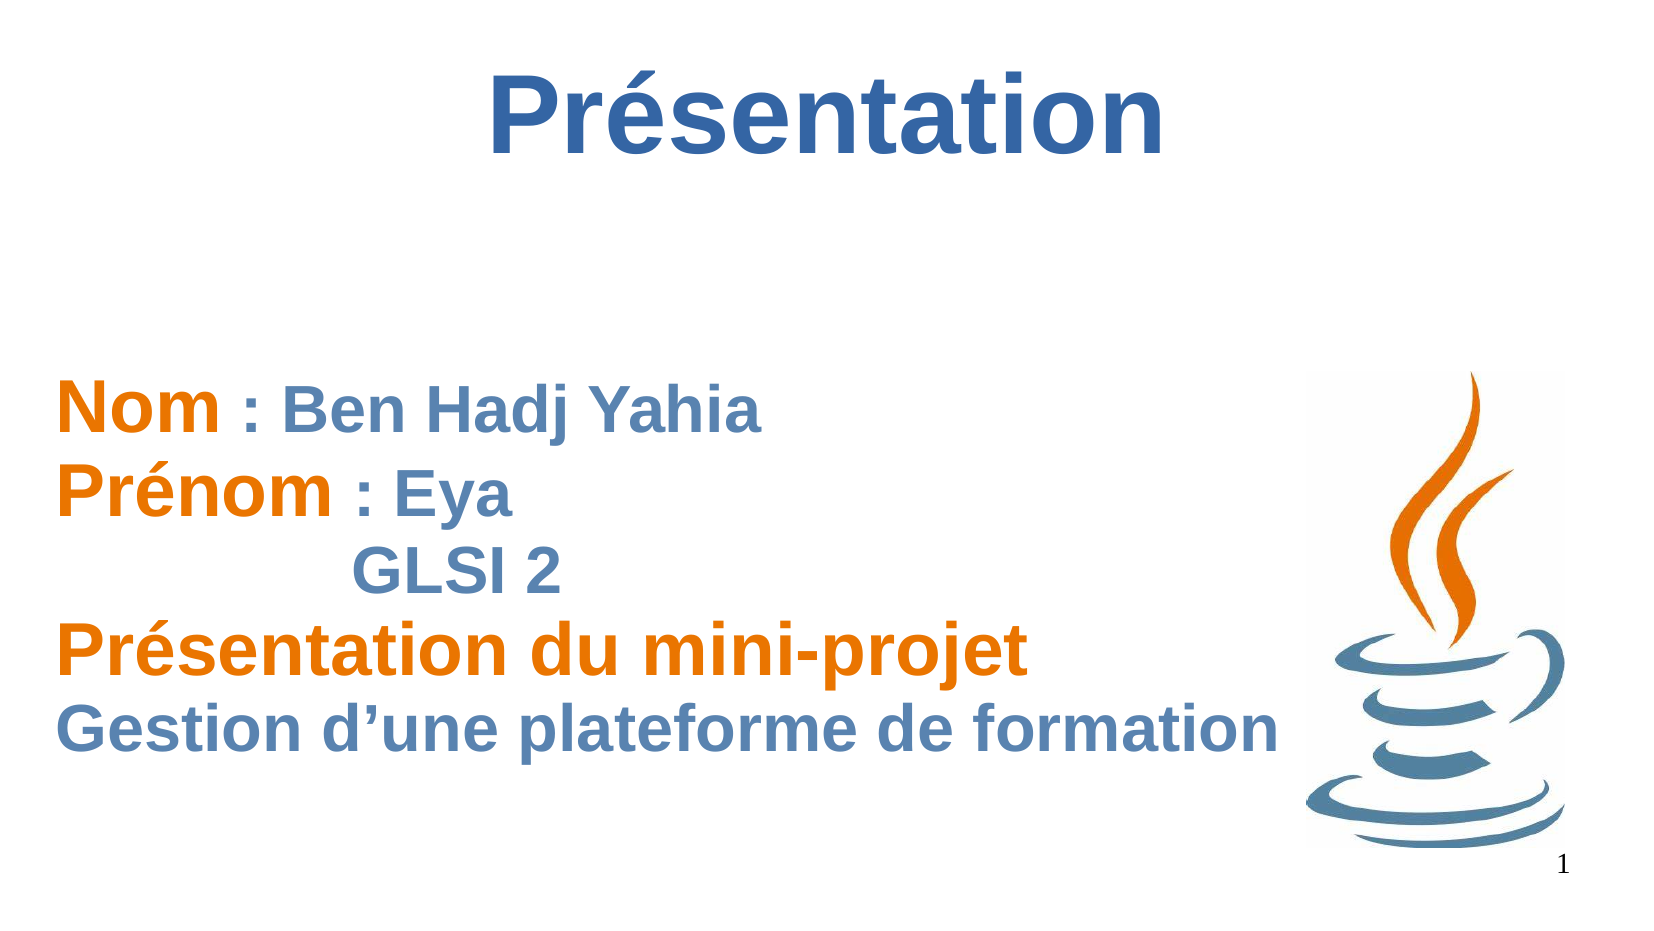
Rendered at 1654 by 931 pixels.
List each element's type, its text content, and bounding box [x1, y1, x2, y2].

subtitle Nom : Ben Hadj Yahia Prénom : Eya GLSI 2 Présentation du mini-projet Gestion d’une plateforme de formation [0, 217, 1633, 914]
title Présentation [82, 37, 1571, 193]
picture [1306, 371, 1565, 848]
